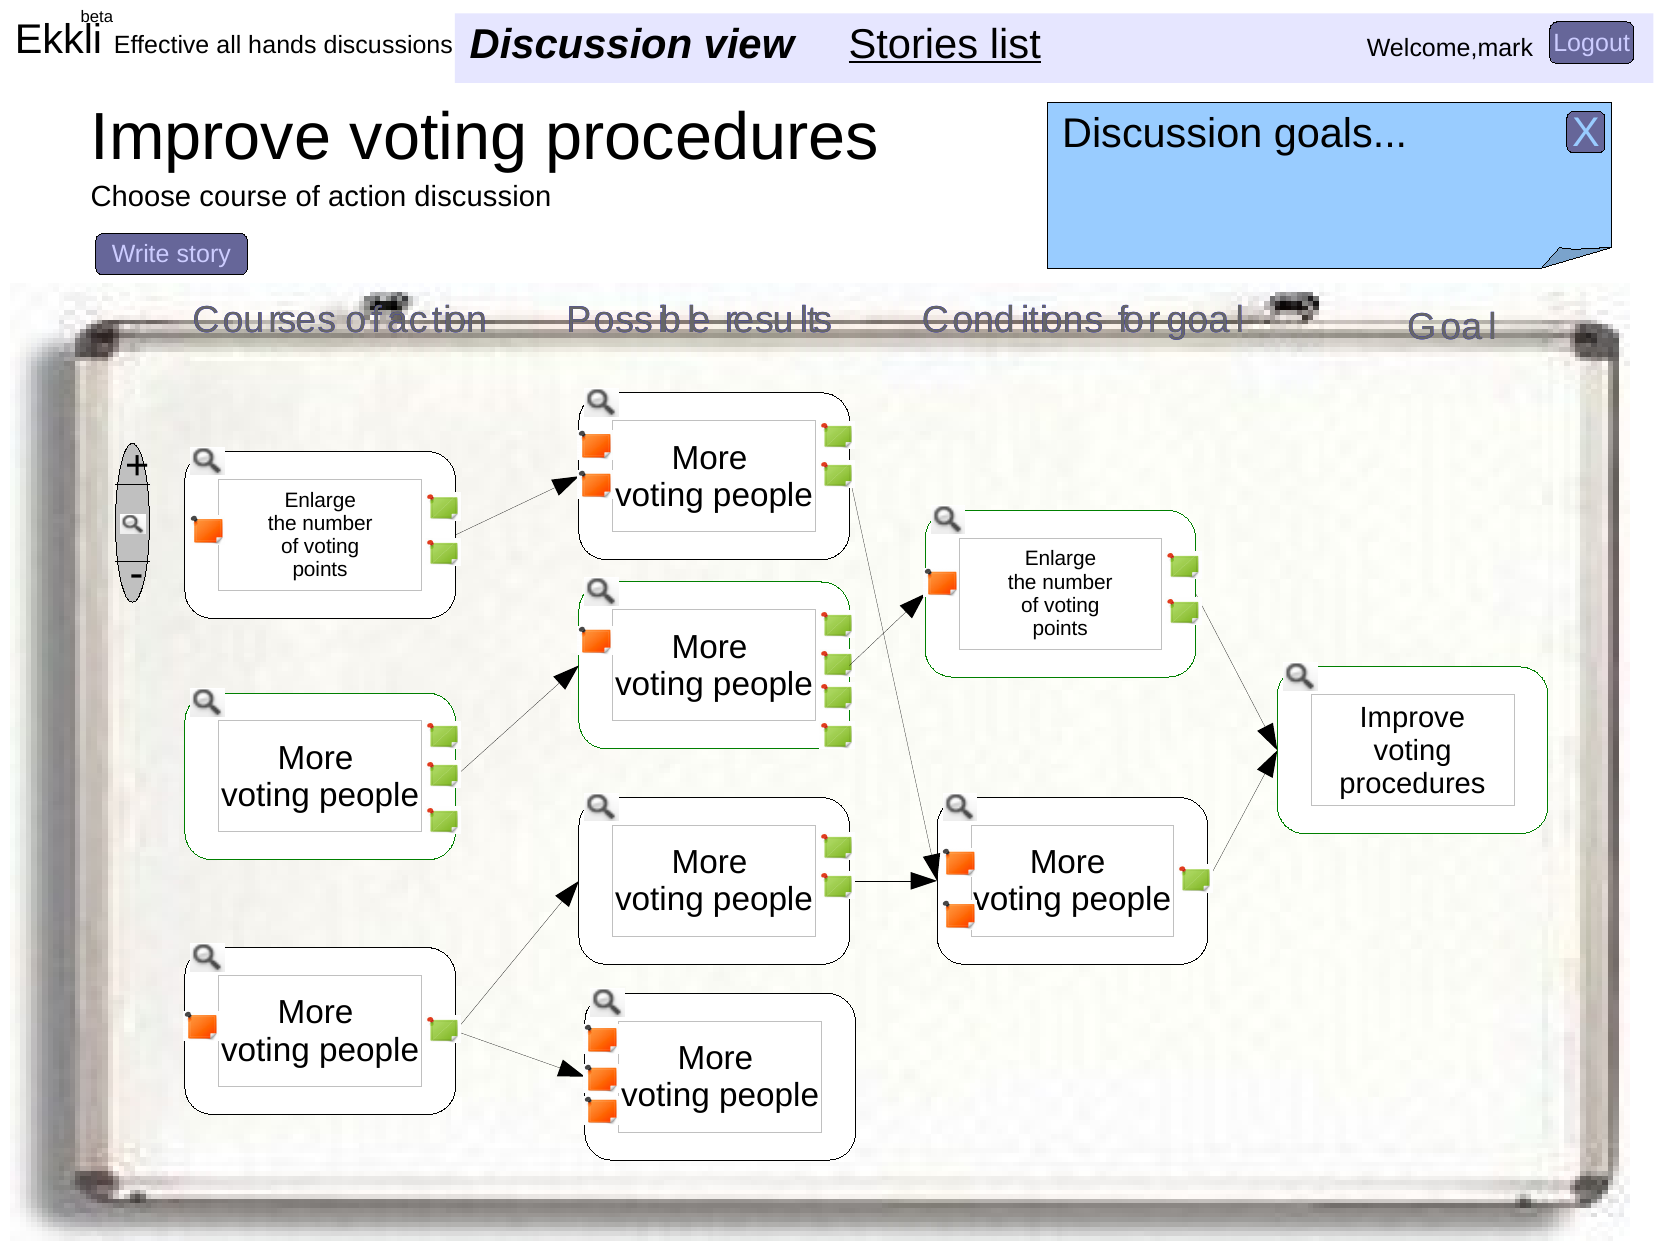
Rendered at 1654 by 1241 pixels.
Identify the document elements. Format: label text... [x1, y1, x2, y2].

text_box More voting people [184, 947, 456, 1115]
text_box More voting people [584, 993, 856, 1161]
text_box - [91, 542, 160, 731]
text_box More voting people [578, 398, 850, 560]
text_box Enlarge the number of voting points [184, 451, 456, 619]
text_box More voting people [578, 797, 850, 965]
text_box X [1566, 111, 1605, 153]
text_box More voting people [619, 1022, 821, 1132]
text_box Conditions for goal [912, 332, 1271, 398]
text_box More voting people [219, 976, 421, 1086]
text_box More voting people [578, 581, 850, 749]
text_box Goal [1364, 339, 1558, 404]
text_box Enlarge the number of voting points [925, 510, 1196, 678]
text_box Welcome,mark [1352, 26, 1568, 104]
text_box Ekkli Effective all hands discussions [0, 8, 493, 109]
text_box Improve voting procedures [75, 91, 903, 193]
text_box Choose course of action discussion [75, 172, 797, 272]
text_box Courses of action [172, 333, 531, 398]
text_box More voting people [937, 797, 1208, 965]
text_box Discussion goals... [1047, 102, 1612, 269]
text_box Enlarge the number of voting points [960, 539, 1161, 649]
text_box Discussion view [454, 13, 834, 83]
text_box beta [65, 0, 218, 42]
text_box Stories list [834, 13, 1654, 83]
text_box More voting people [613, 421, 815, 531]
text_box + [110, 434, 184, 547]
text_box Possible results [548, 333, 872, 398]
text_box Logout [1550, 21, 1634, 64]
text_box More voting people [613, 610, 815, 720]
text_box Improve voting procedures [1277, 666, 1548, 834]
picture [10, 283, 1630, 1241]
text_box More voting people [972, 826, 1173, 936]
text_box More voting people [184, 693, 456, 860]
